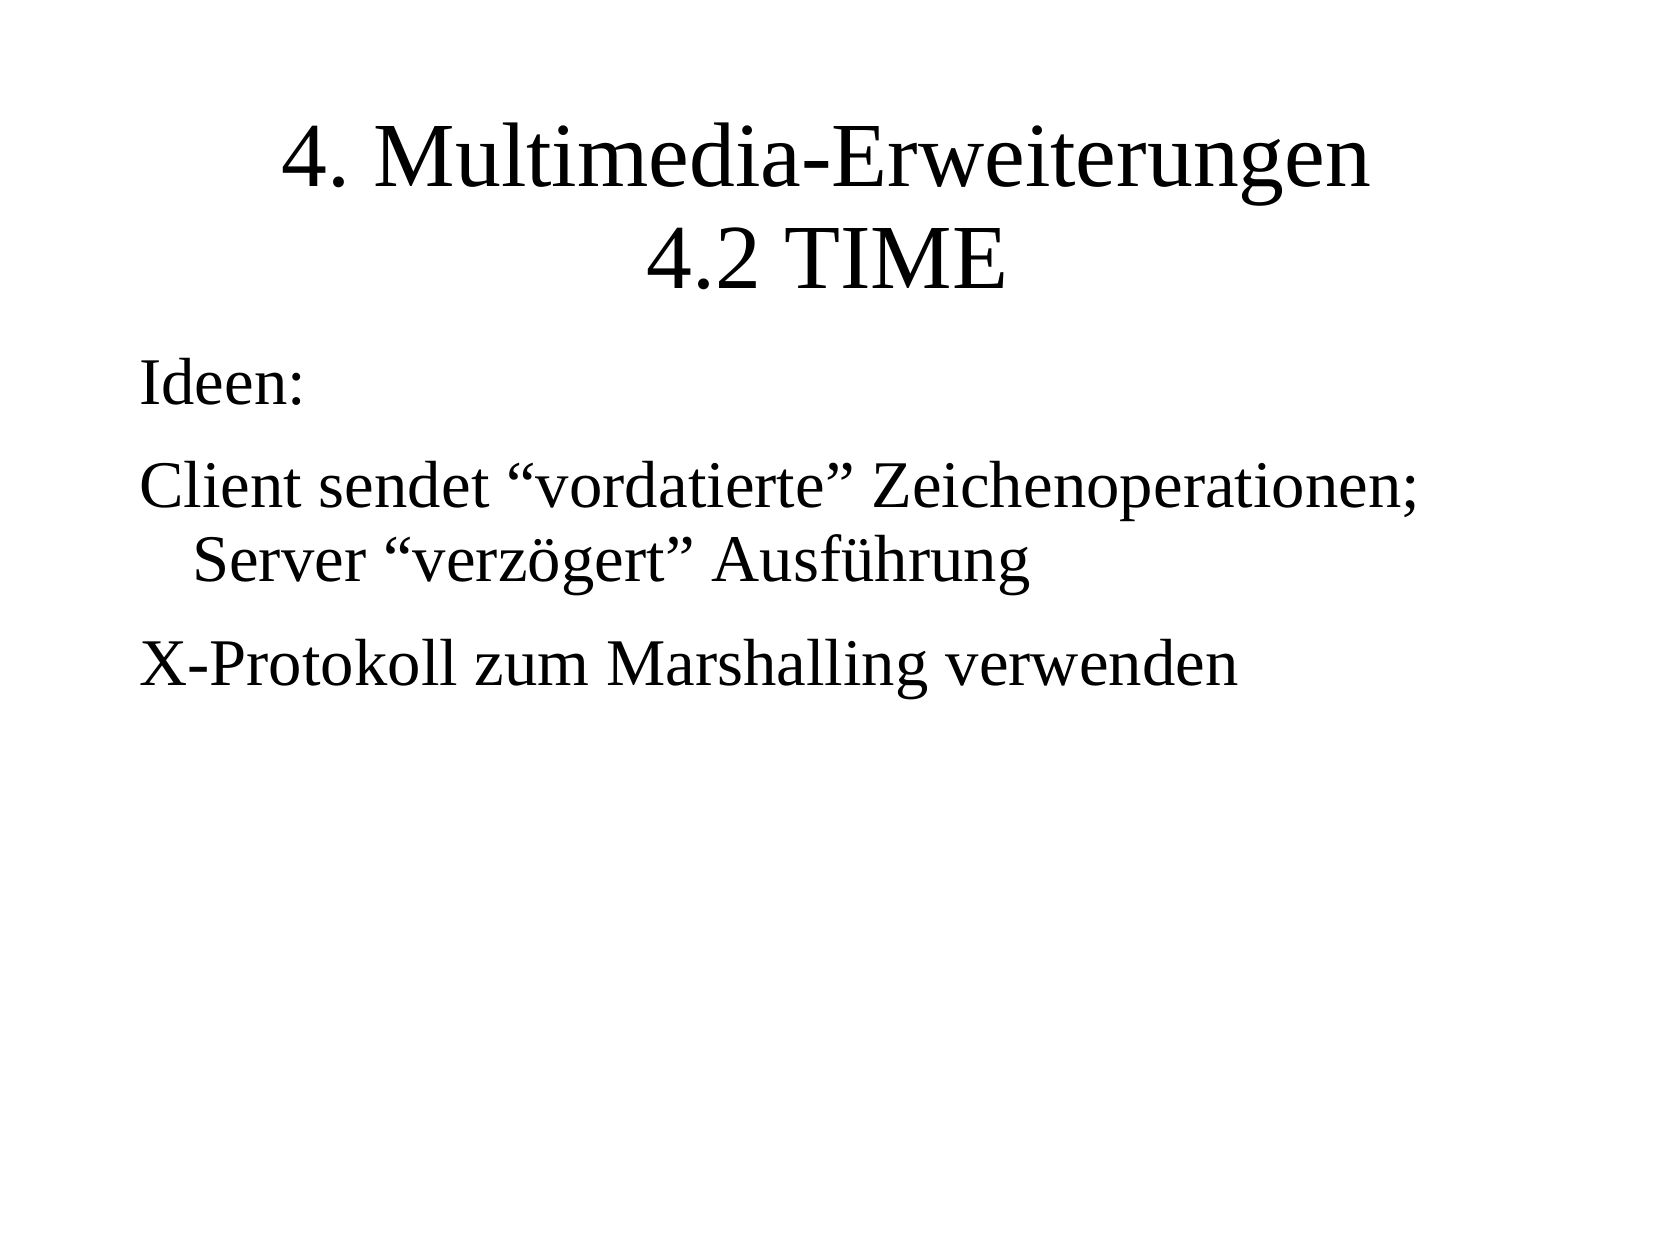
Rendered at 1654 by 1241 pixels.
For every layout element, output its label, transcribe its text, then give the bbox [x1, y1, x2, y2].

list Ideen: Client sendet “vordatierte” Zeichenoperationen; Server “verzögert” Ausführung X-Protokoll zum Marshalling verwenden [121, 344, 1534, 1127]
title 4. Multimedia-Erweiterungen 4.2 TIME [121, 102, 1534, 311]
